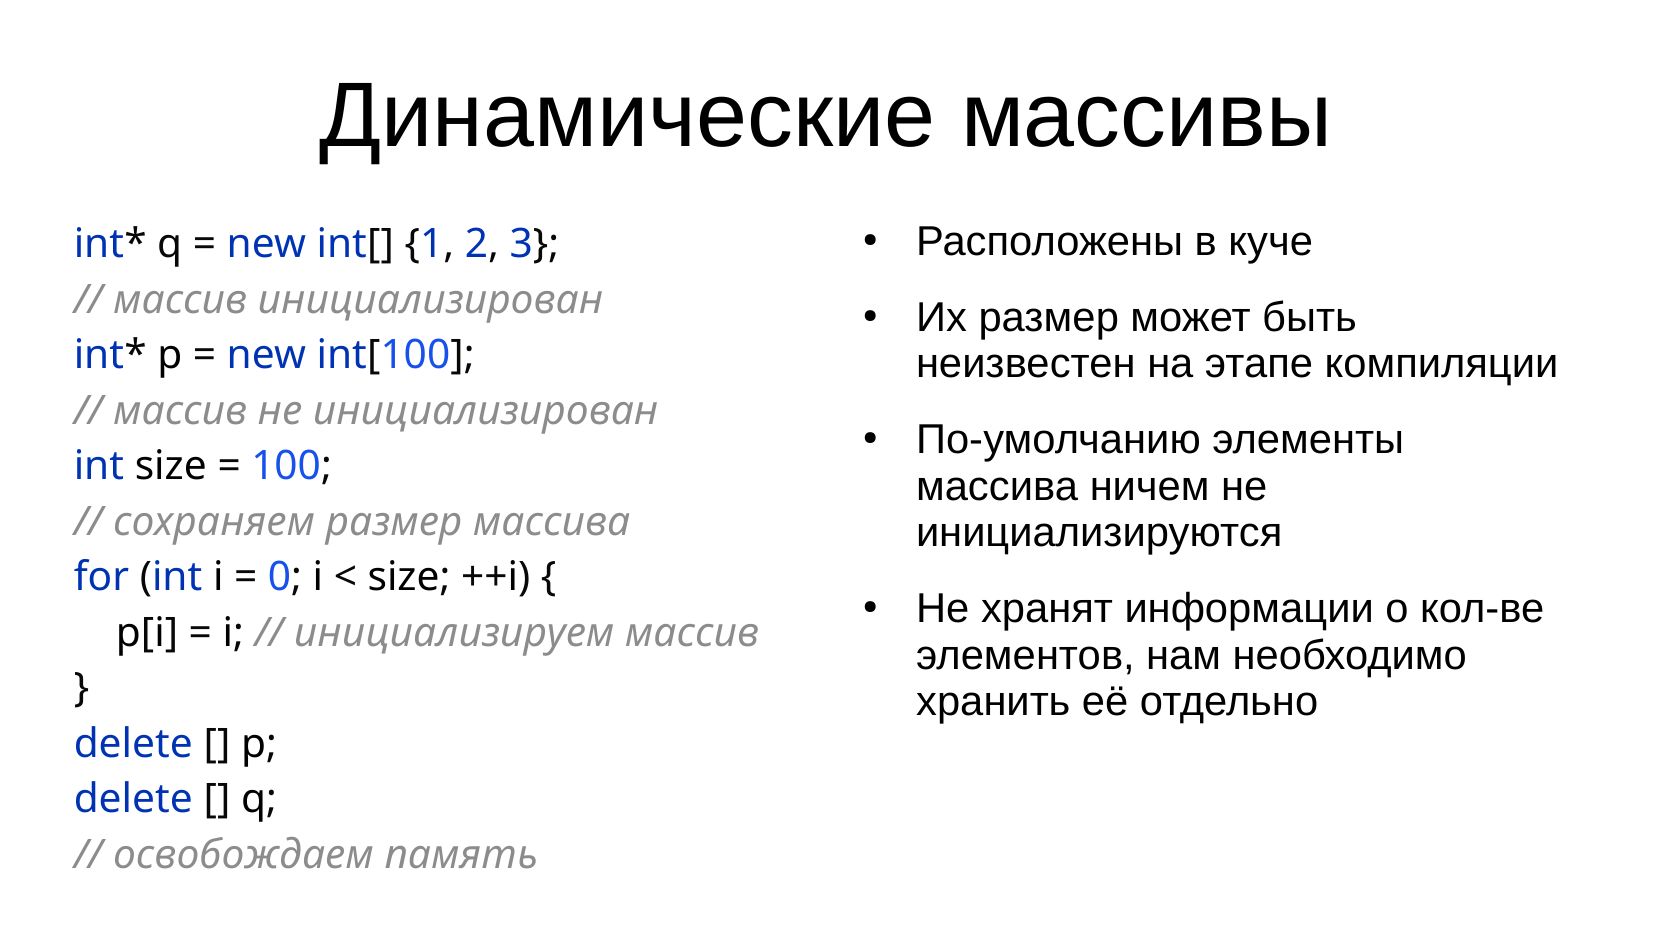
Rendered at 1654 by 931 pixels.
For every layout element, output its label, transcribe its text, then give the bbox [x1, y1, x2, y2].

list Расположены в куче Их размер может быть неизвестен на этапе компиляции По-умолчанию элементы массива ничем не инициализируются Не хранят информации о кол-ве элементов, нам необходимо хранить её отдельно [845, 217, 1572, 857]
title Динамические массивы [82, 37, 1571, 193]
text_box int* q = new int[] {1, 2, 3}; // массив инициализирован int* p = new int[100]; // массив не инициализирован int size = 100; // сохраняем размер массива for (int i = 0; i < size; ++i) { p[i] = i; // инициализируем массив } delete [] p; delete [] q; // освобождаем память [59, 206, 776, 888]
